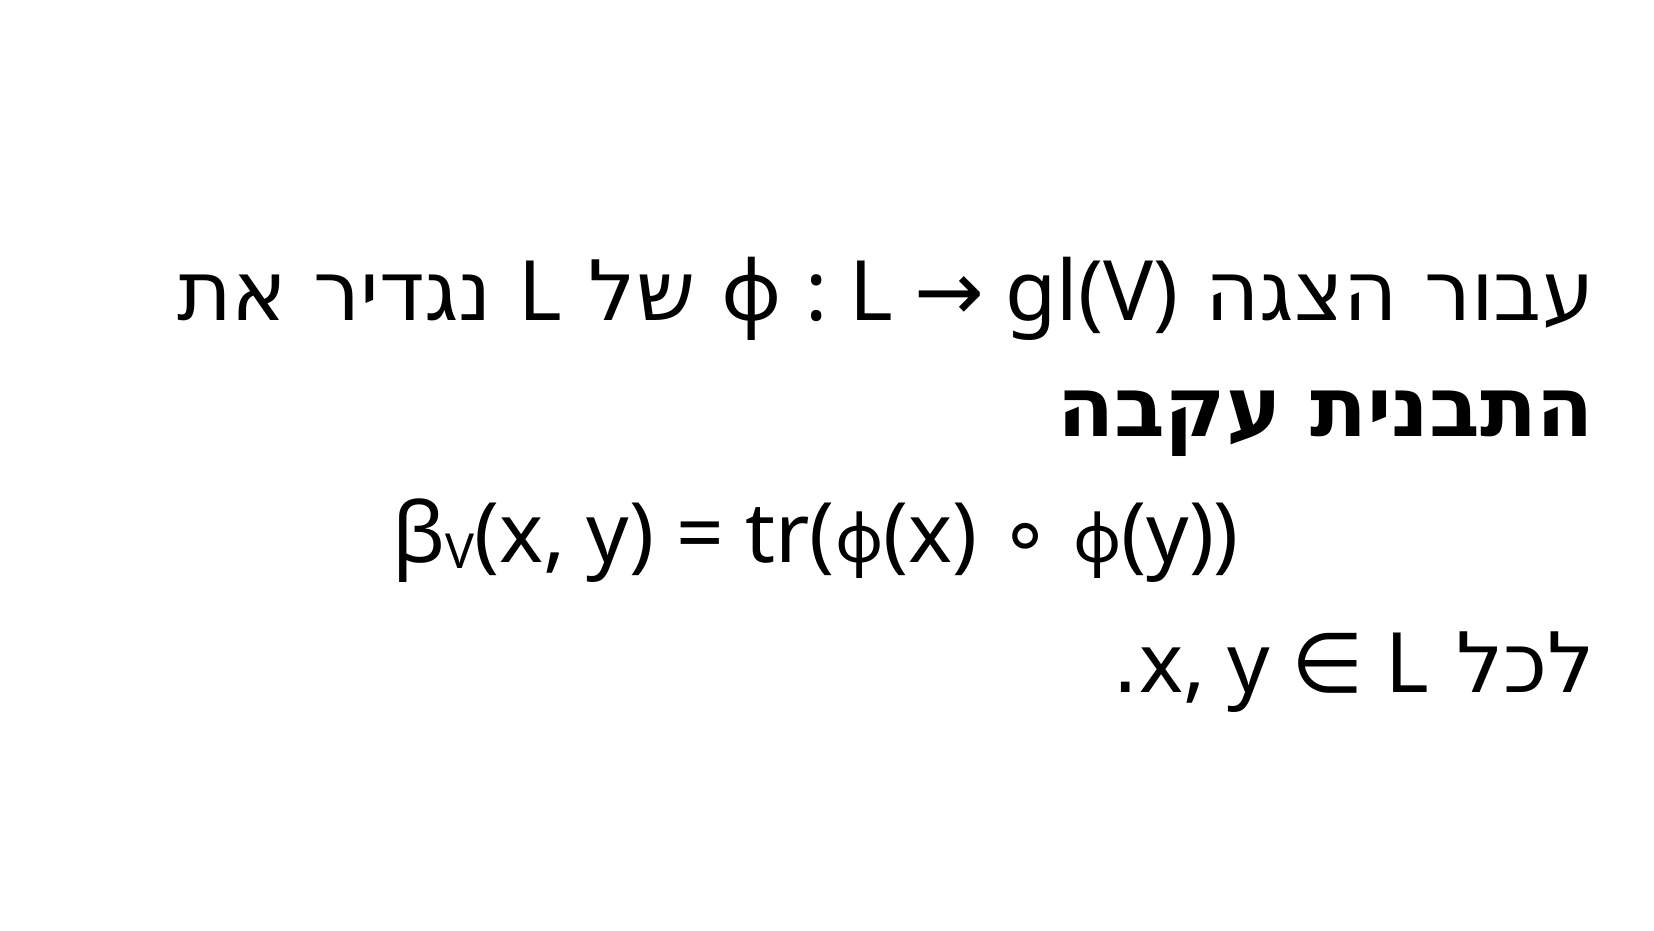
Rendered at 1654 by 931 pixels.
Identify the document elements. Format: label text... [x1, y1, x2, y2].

subtitle עבור הצגה ϕ : L → gl(V) של L נגדיר את התבנית עקבה βV(x, y) = tr(ϕ(x) ∘ ϕ(y)) לכל x, y ∈ L. [59, 45, 1595, 886]
